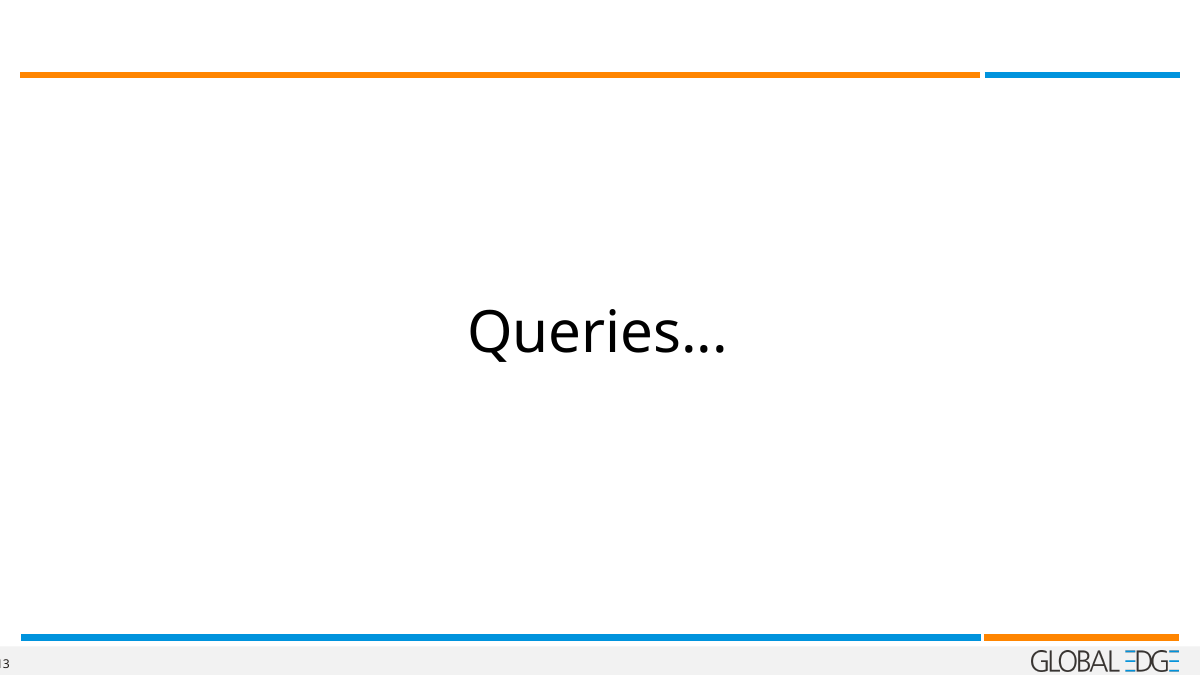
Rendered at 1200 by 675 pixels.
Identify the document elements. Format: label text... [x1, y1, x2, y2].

text_box Queries... [390, 282, 804, 366]
picture [1031, 650, 1179, 672]
